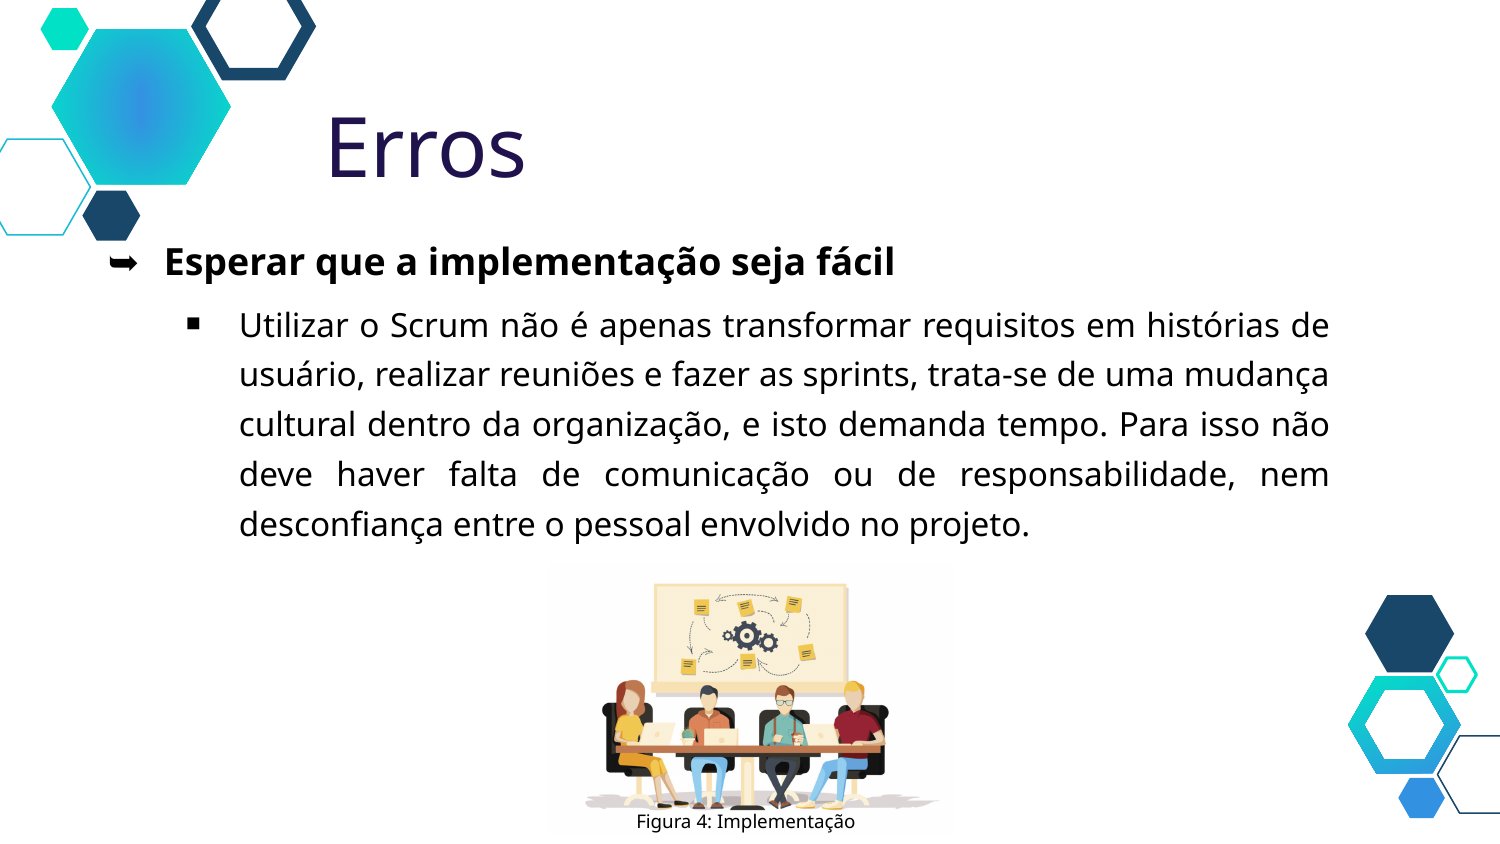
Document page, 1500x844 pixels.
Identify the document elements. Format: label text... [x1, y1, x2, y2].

picture [547, 562, 953, 834]
title Erros [309, 103, 1121, 209]
list Esperar que a implementação seja fácil Utilizar o Scrum não é apenas transformar requisitos em histórias de usuário, realizar reuniões e fazer as sprints, trata-se de uma mudança cultural dentro da organização, e isto demanda tempo. Para isso não deve haver falta de comunicação ou de responsabilidade, nem desconfiança entre o pessoal envolvido no projeto. [74, 212, 1347, 750]
text_box Figura 4: Implementação [621, 795, 900, 844]
